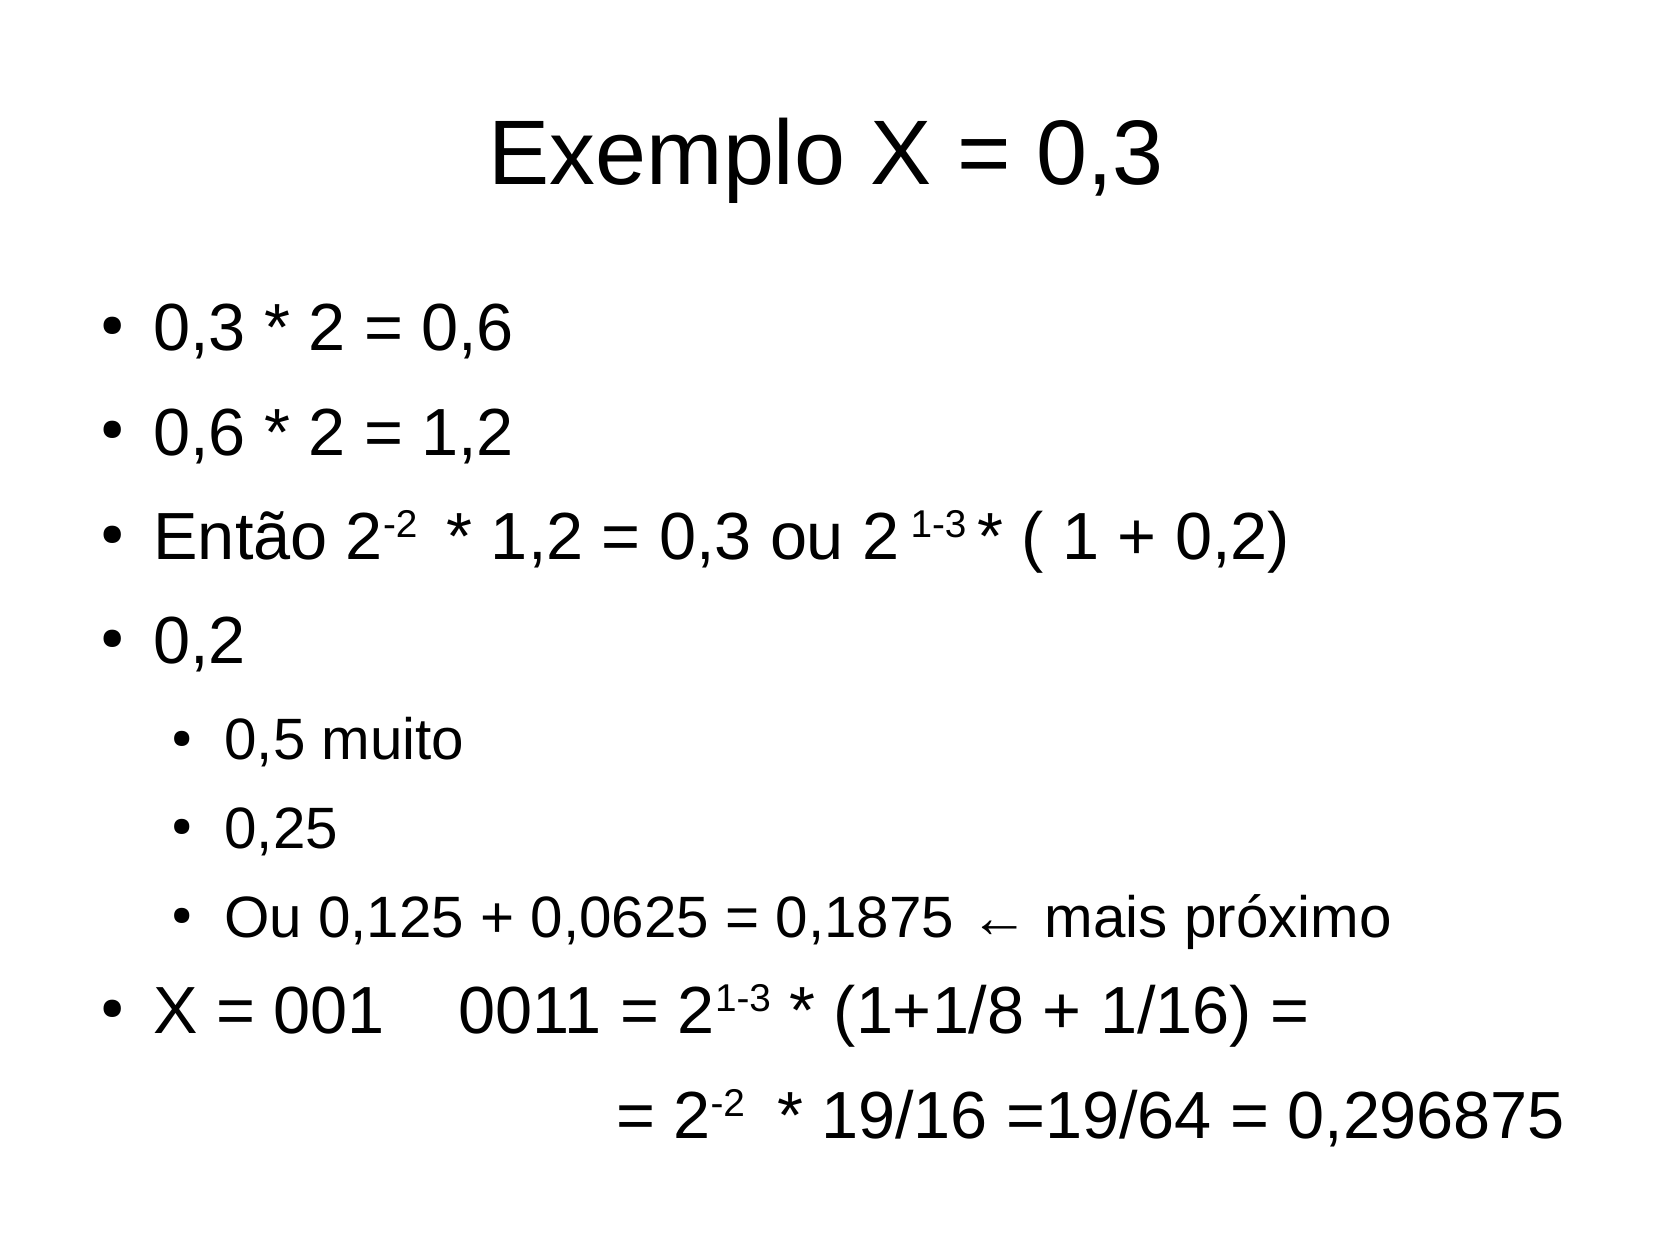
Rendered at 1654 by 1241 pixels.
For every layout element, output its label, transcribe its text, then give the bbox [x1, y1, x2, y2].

list 0,3 * 2 = 0,6 0,6 * 2 = 1,2 Então 2-2 * 1,2 = 0,3 ou 2 1-3 * ( 1 + 0,2) 0,2 0,5 muito 0,25 Ou 0,125 + 0,0625 = 0,1875 ← mais próximo X = 001 0011 = 21-3 * (1+1/8 + 1/16) = = 2-2 * 19/16 =19/64 = 0,296875 [82, 290, 1571, 1241]
title Exemplo X = 0,3 [82, 56, 1571, 250]
